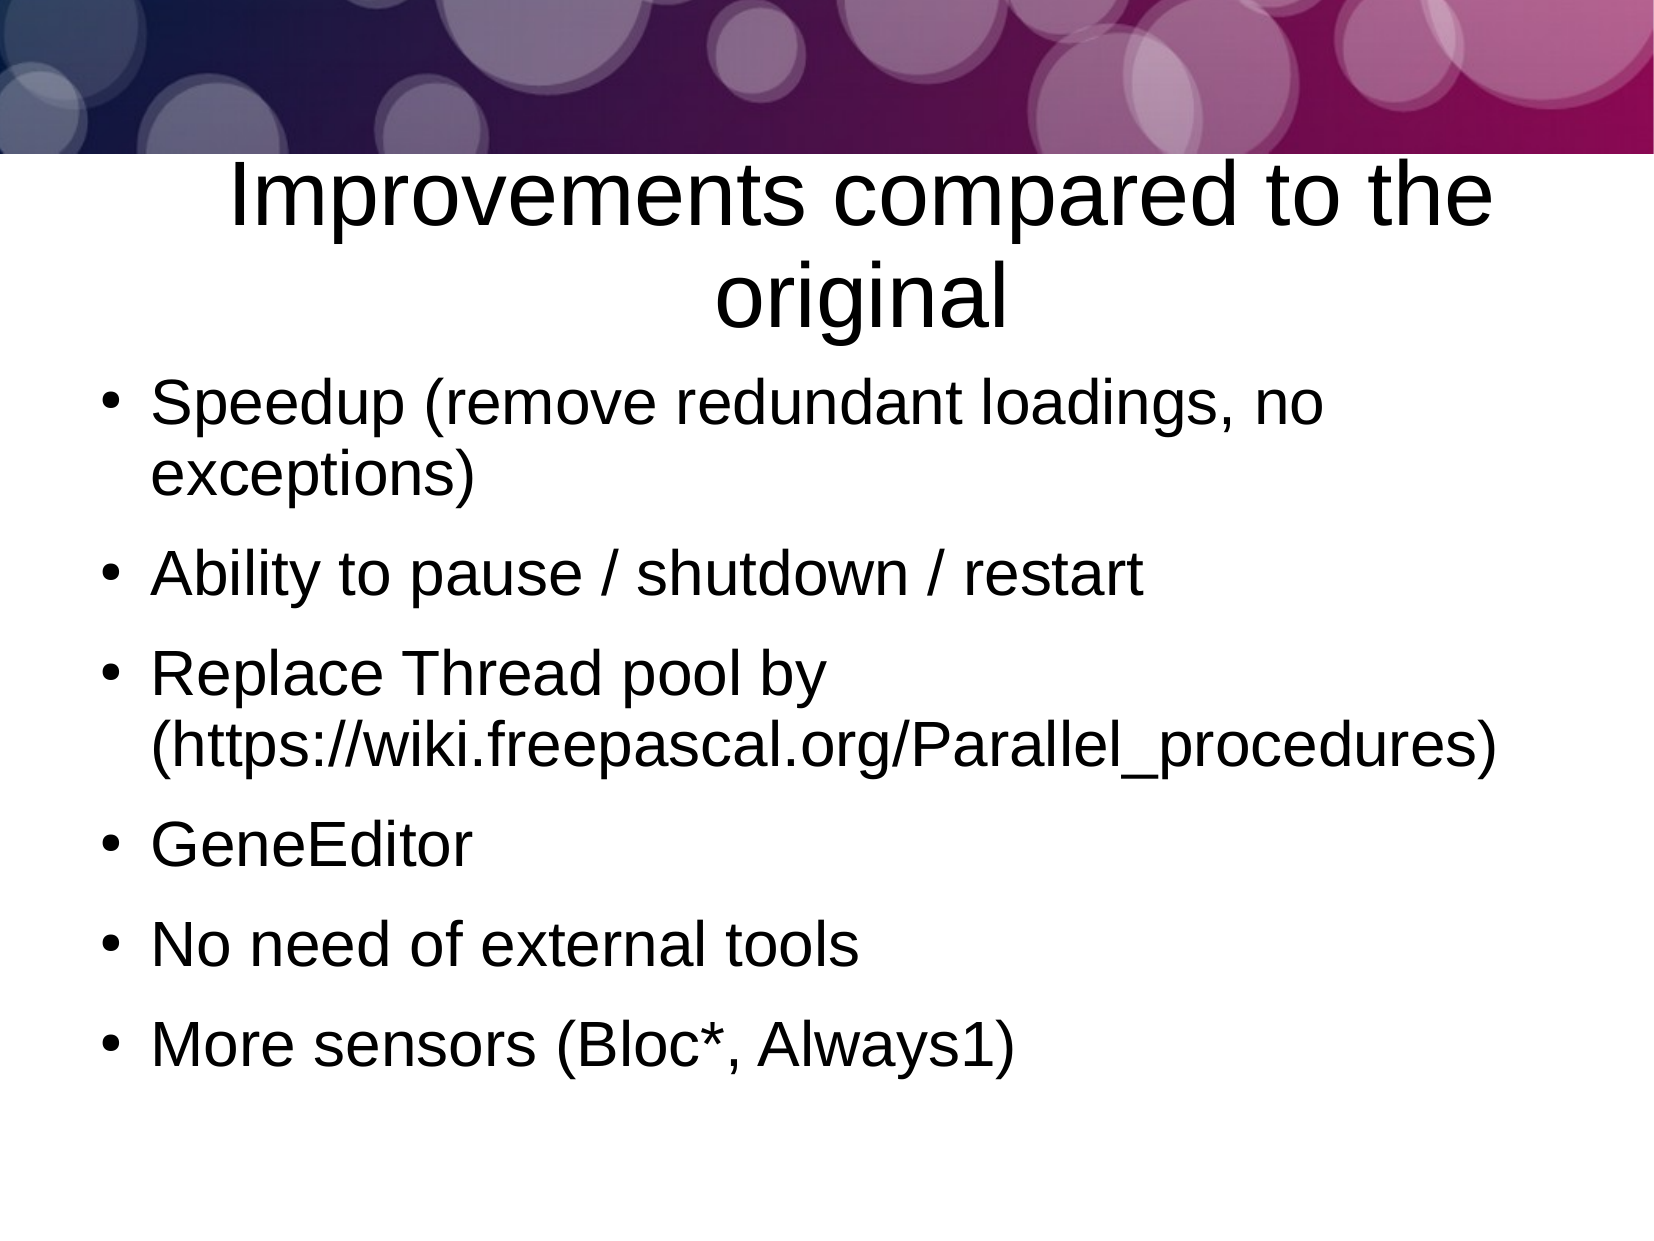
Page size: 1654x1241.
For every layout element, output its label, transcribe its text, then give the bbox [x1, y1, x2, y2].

list Speedup (remove redundant loadings, no exceptions) Ability to pause / shutdown / restart Replace Thread pool by (https://wiki.freepascal.org/Parallel_procedures) GeneEditor No need of external tools More sensors (Bloc*, Always1) [82, 366, 1571, 1087]
title Improvements compared to the original [82, 142, 1571, 348]
picture [0, 0, 1654, 154]
